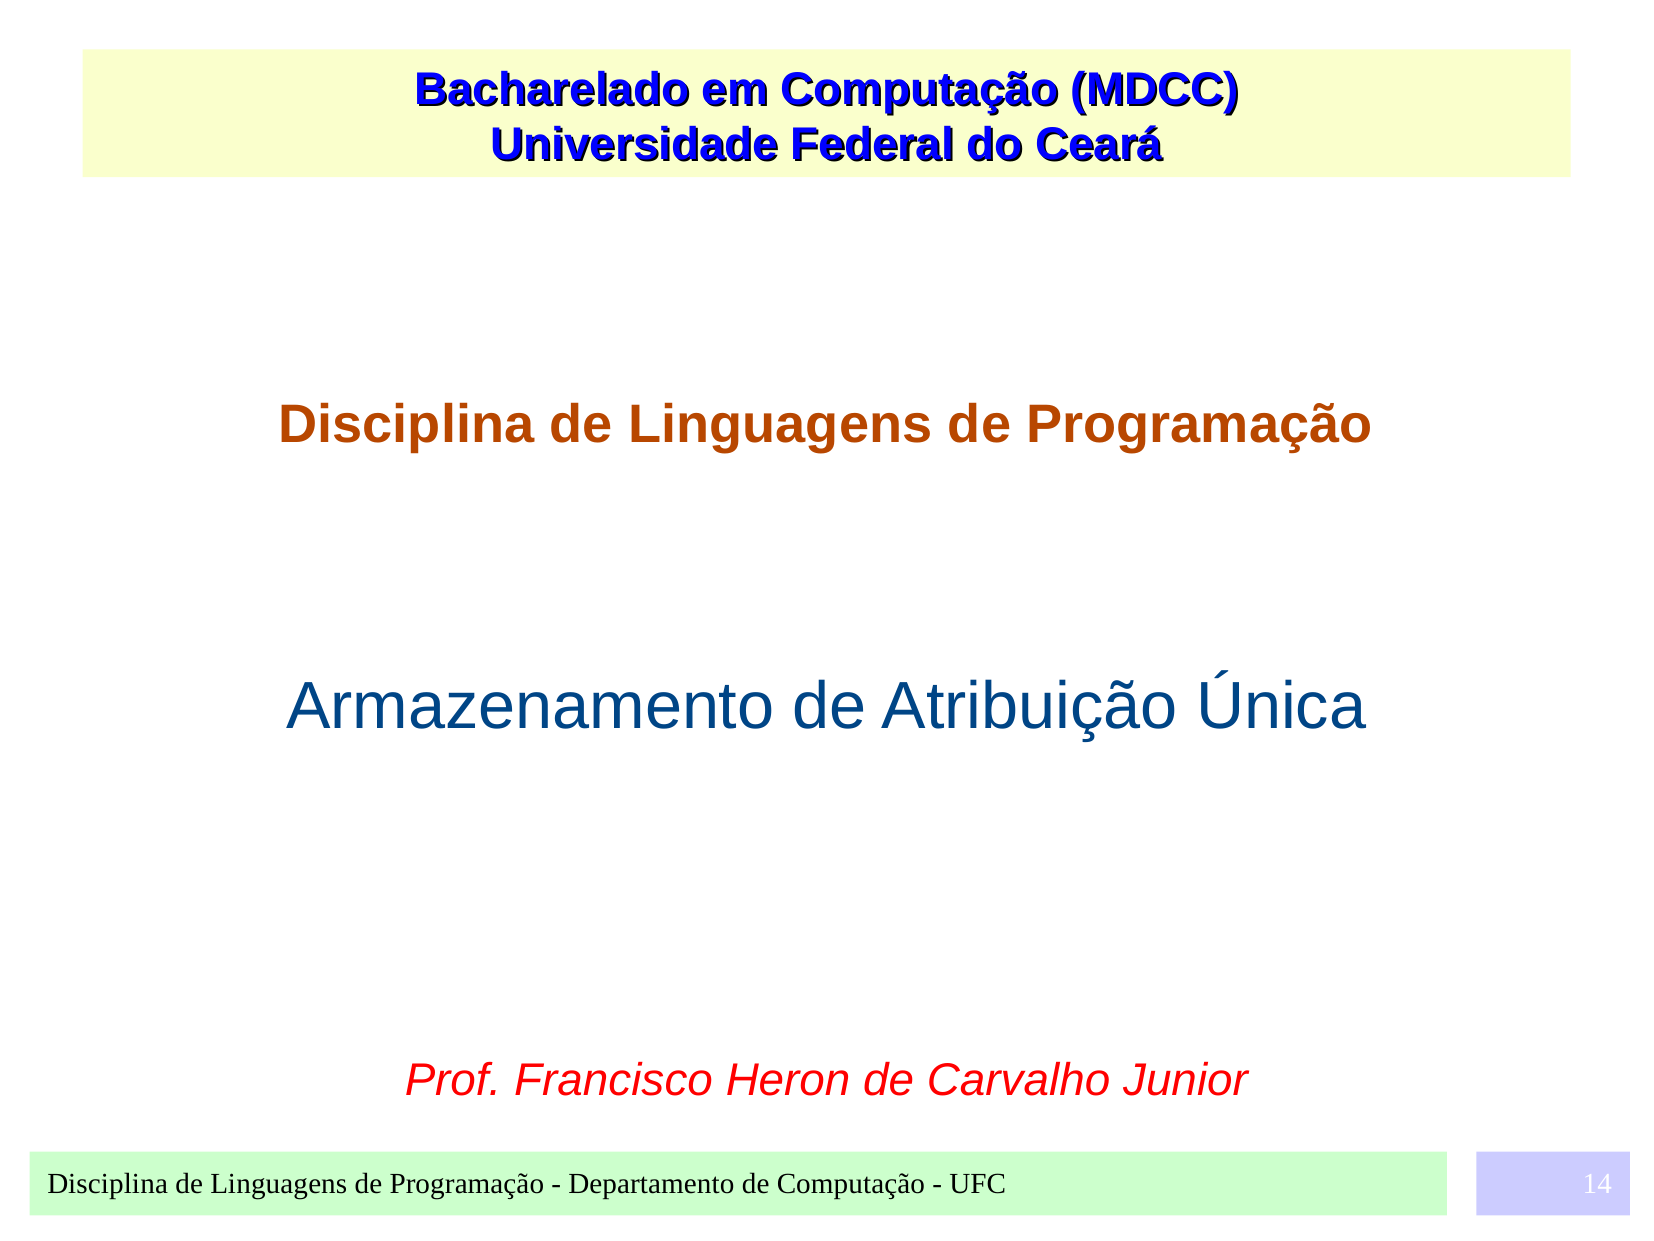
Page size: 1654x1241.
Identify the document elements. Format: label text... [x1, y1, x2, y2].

title Bacharelado em Computação (MDCC) Universidade Federal do Ceará [82, 49, 1571, 178]
subtitle Disciplina de Linguagens de Programação Armazenamento de Atribuição Única Prof. Francisco Heron de Carvalho Junior [82, 290, 1571, 1109]
